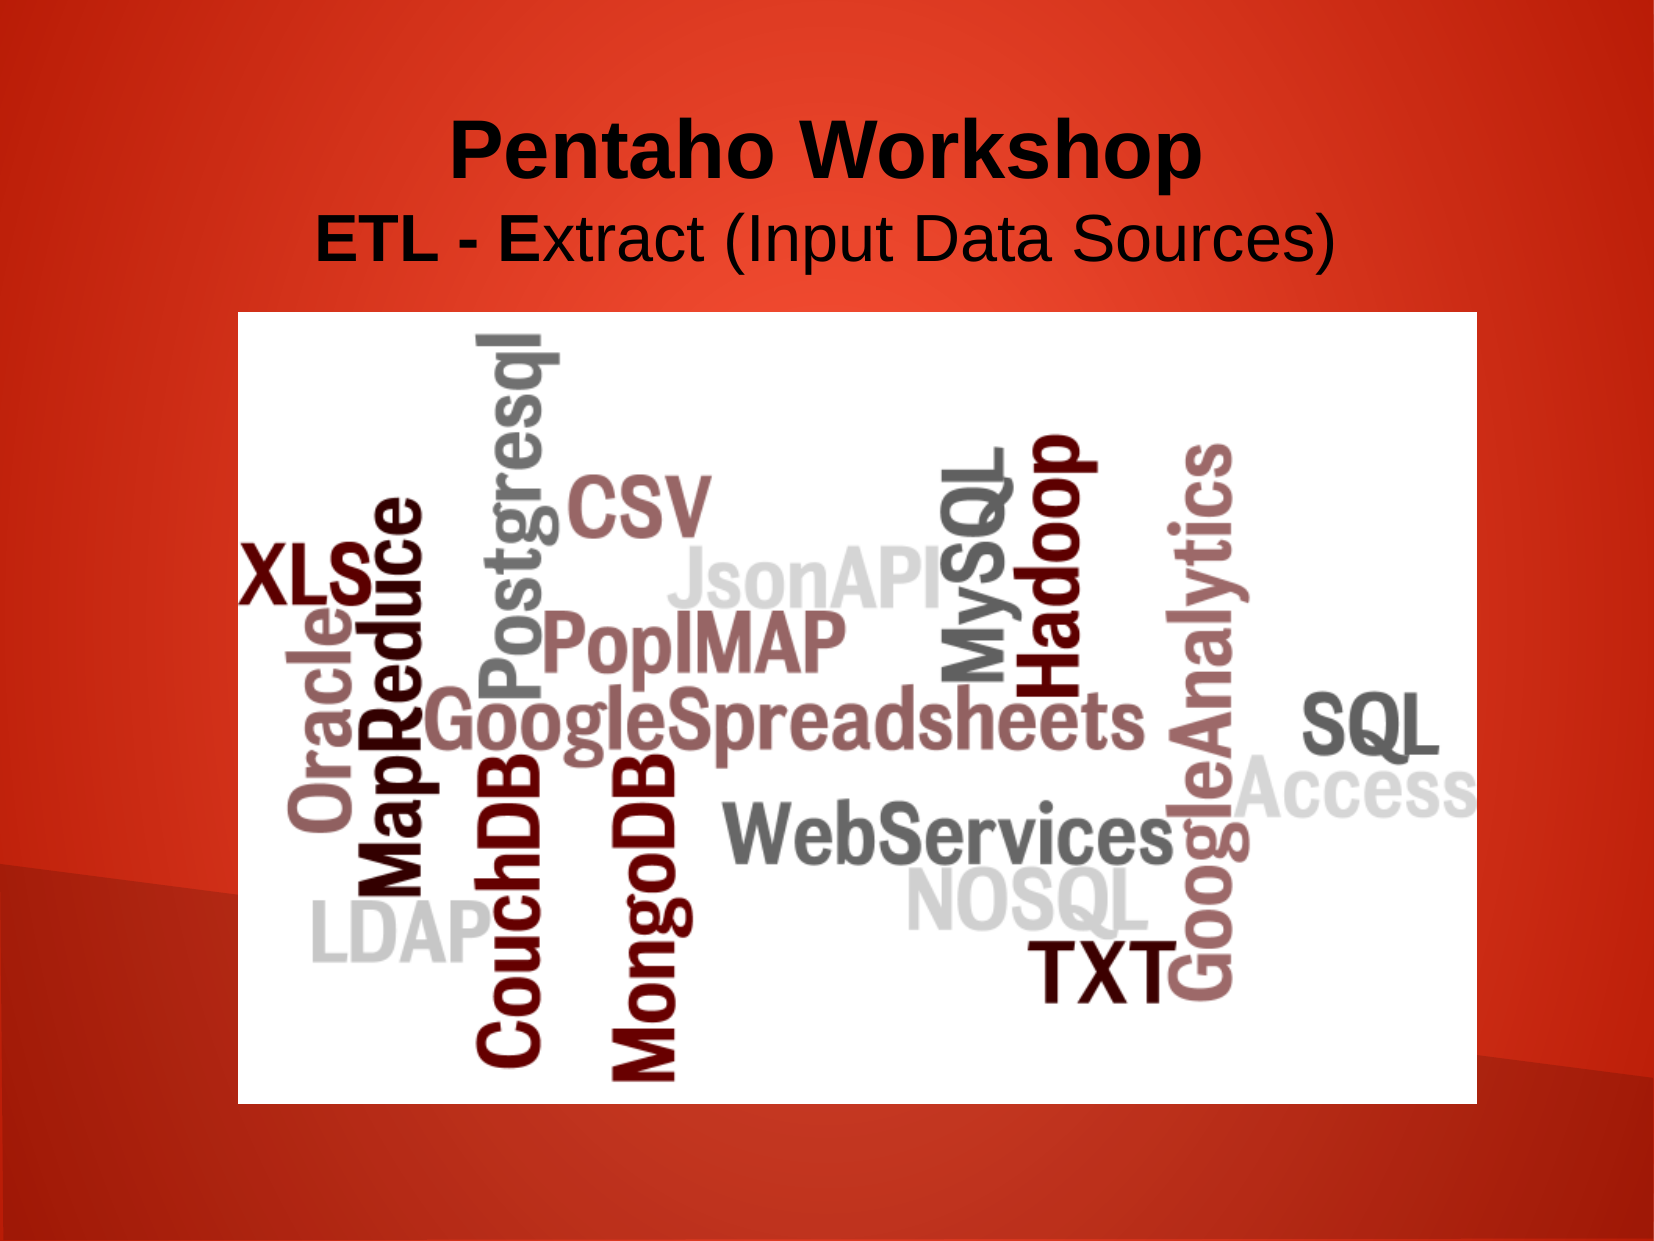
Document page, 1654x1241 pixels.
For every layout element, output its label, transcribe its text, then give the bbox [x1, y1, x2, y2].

subtitle ETL - Extract (Input Data Sources) [82, 201, 1571, 1099]
title Pentaho Workshop [82, 47, 1571, 201]
picture [238, 312, 1477, 1104]
